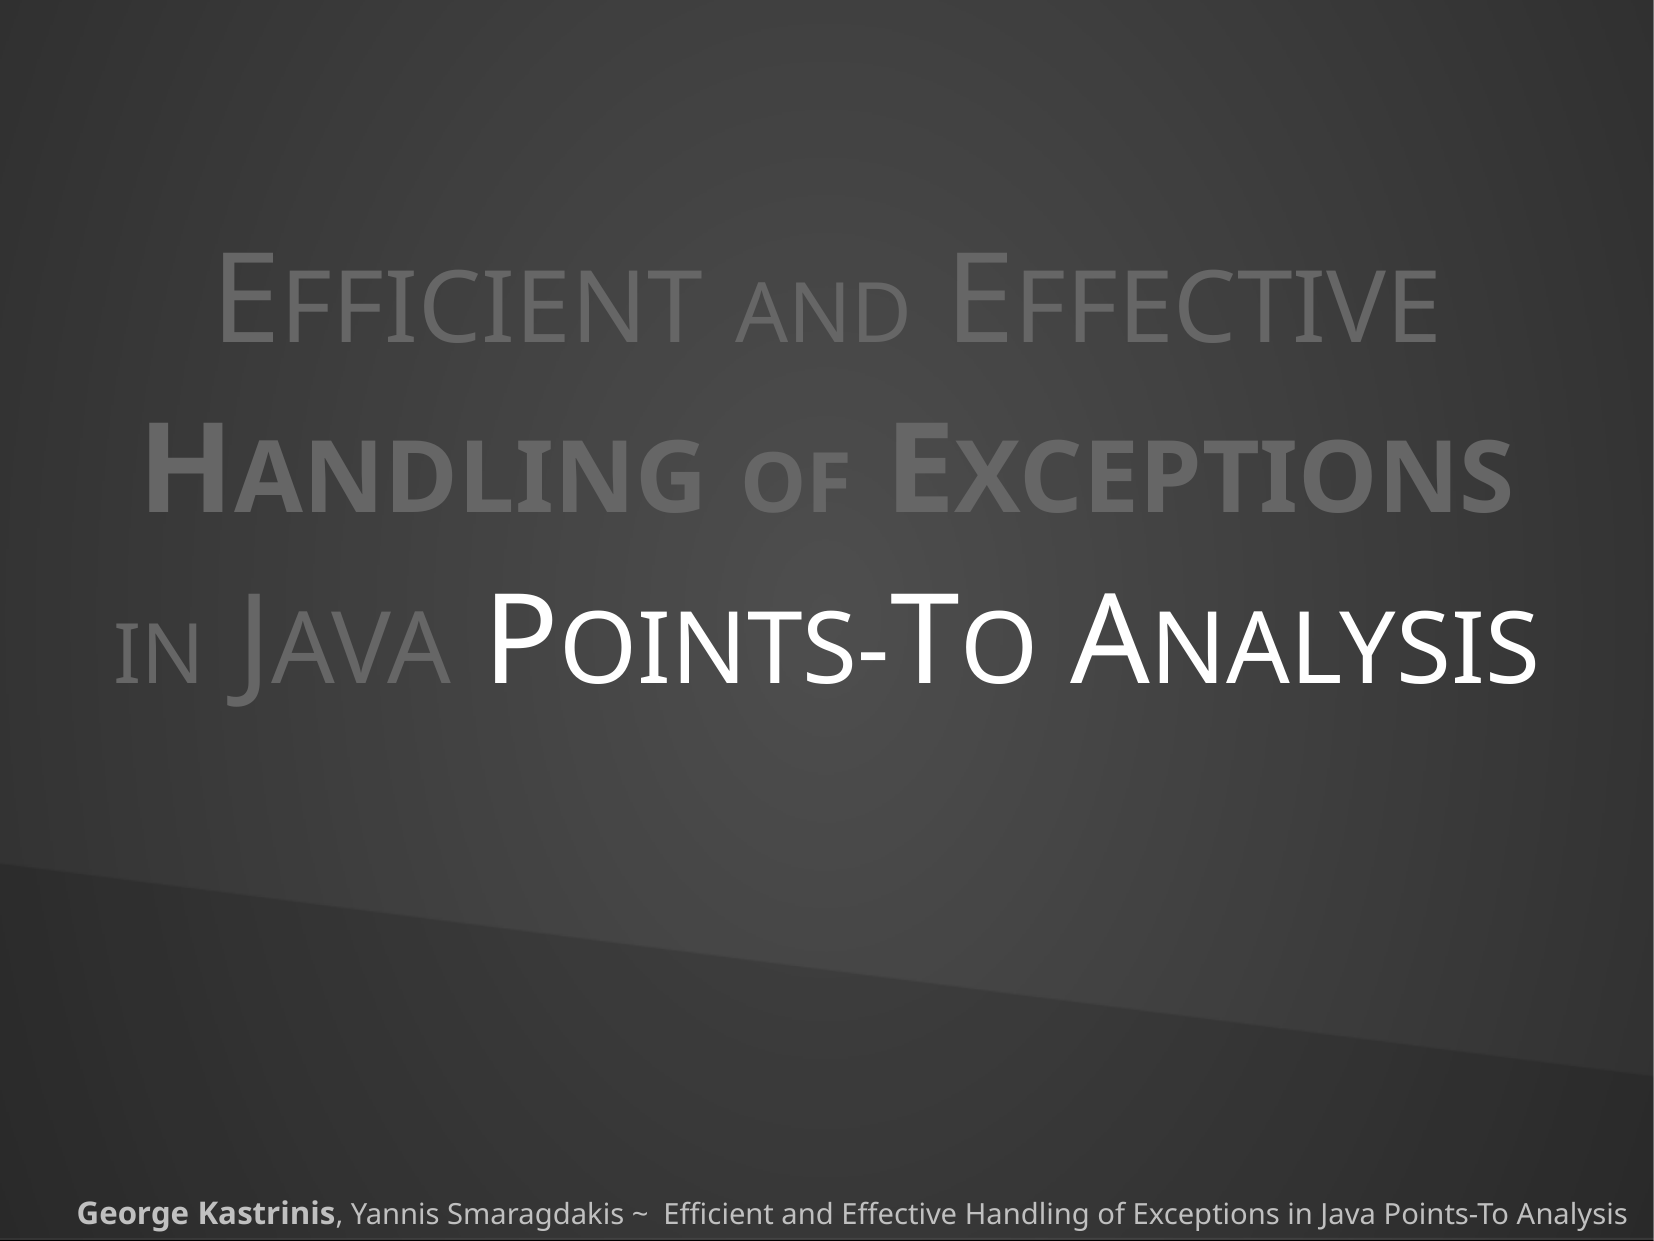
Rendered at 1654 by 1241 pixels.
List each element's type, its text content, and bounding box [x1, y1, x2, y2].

text_box EFFICIENT AND EFFECTIVE HANDLING OF EXCEPTIONS IN JAVA POINTS-TO ANALYSIS [51, 201, 1603, 669]
picture [0, 0, 1654, 1241]
